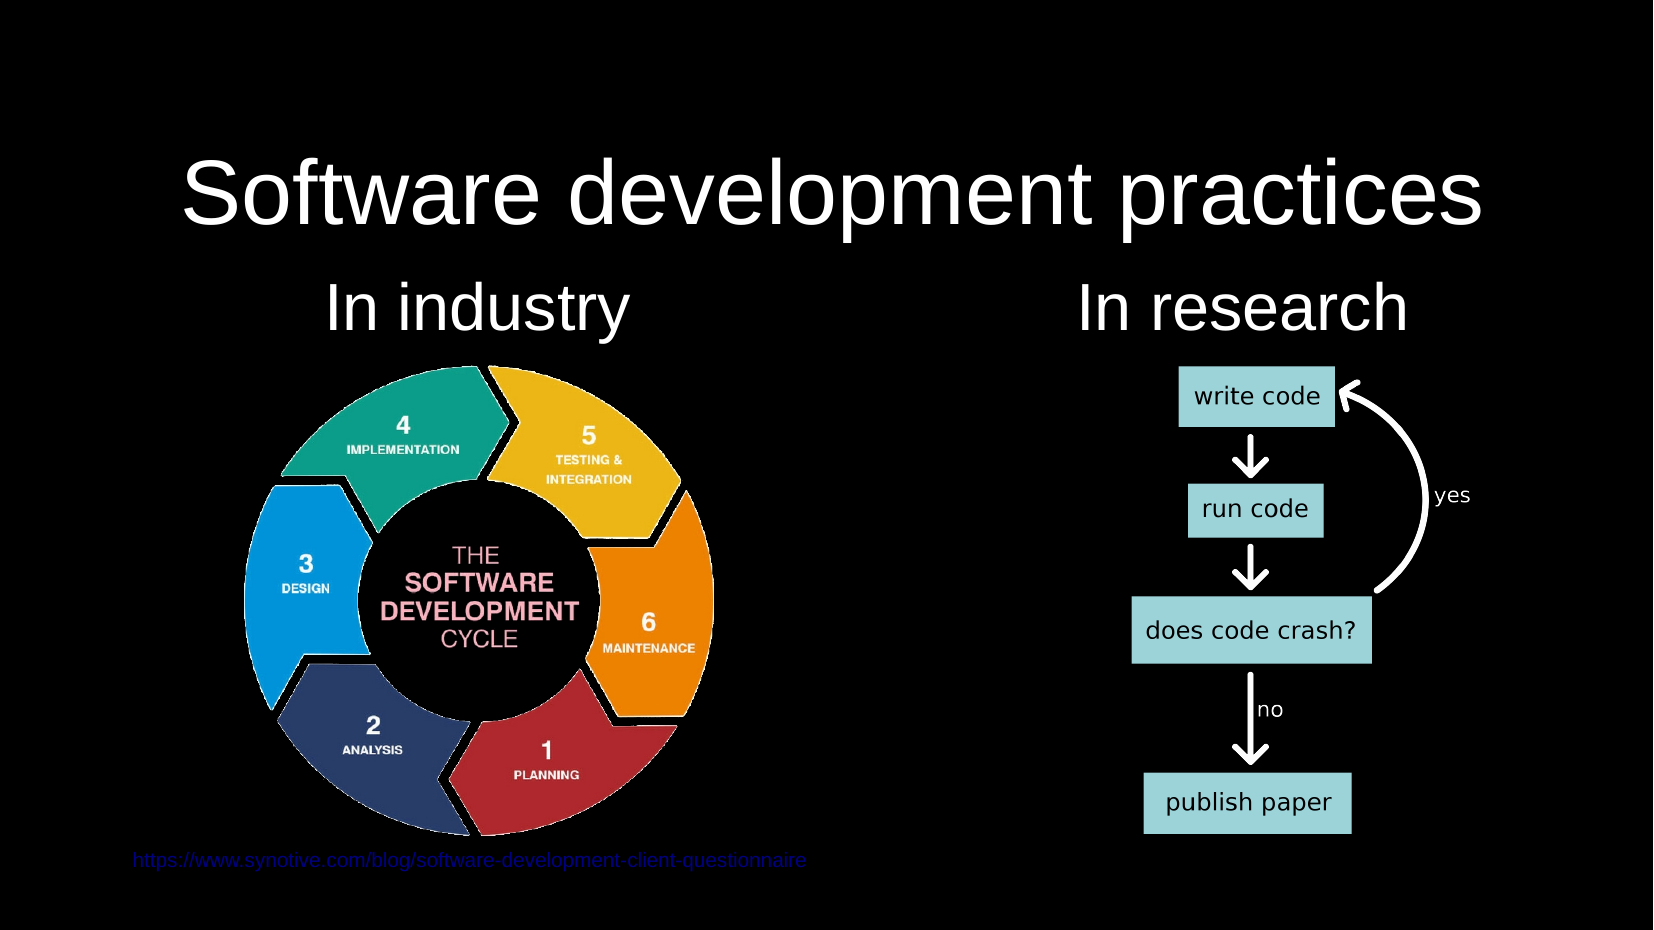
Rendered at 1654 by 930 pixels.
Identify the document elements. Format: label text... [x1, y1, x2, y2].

list In research [840, 269, 1576, 871]
text_box https://www.synotive.com/blog/software-development-client-questionnaire [117, 841, 822, 880]
picture [1110, 344, 1482, 856]
list In industry [75, 269, 811, 871]
title Software development practices [90, 114, 1578, 270]
